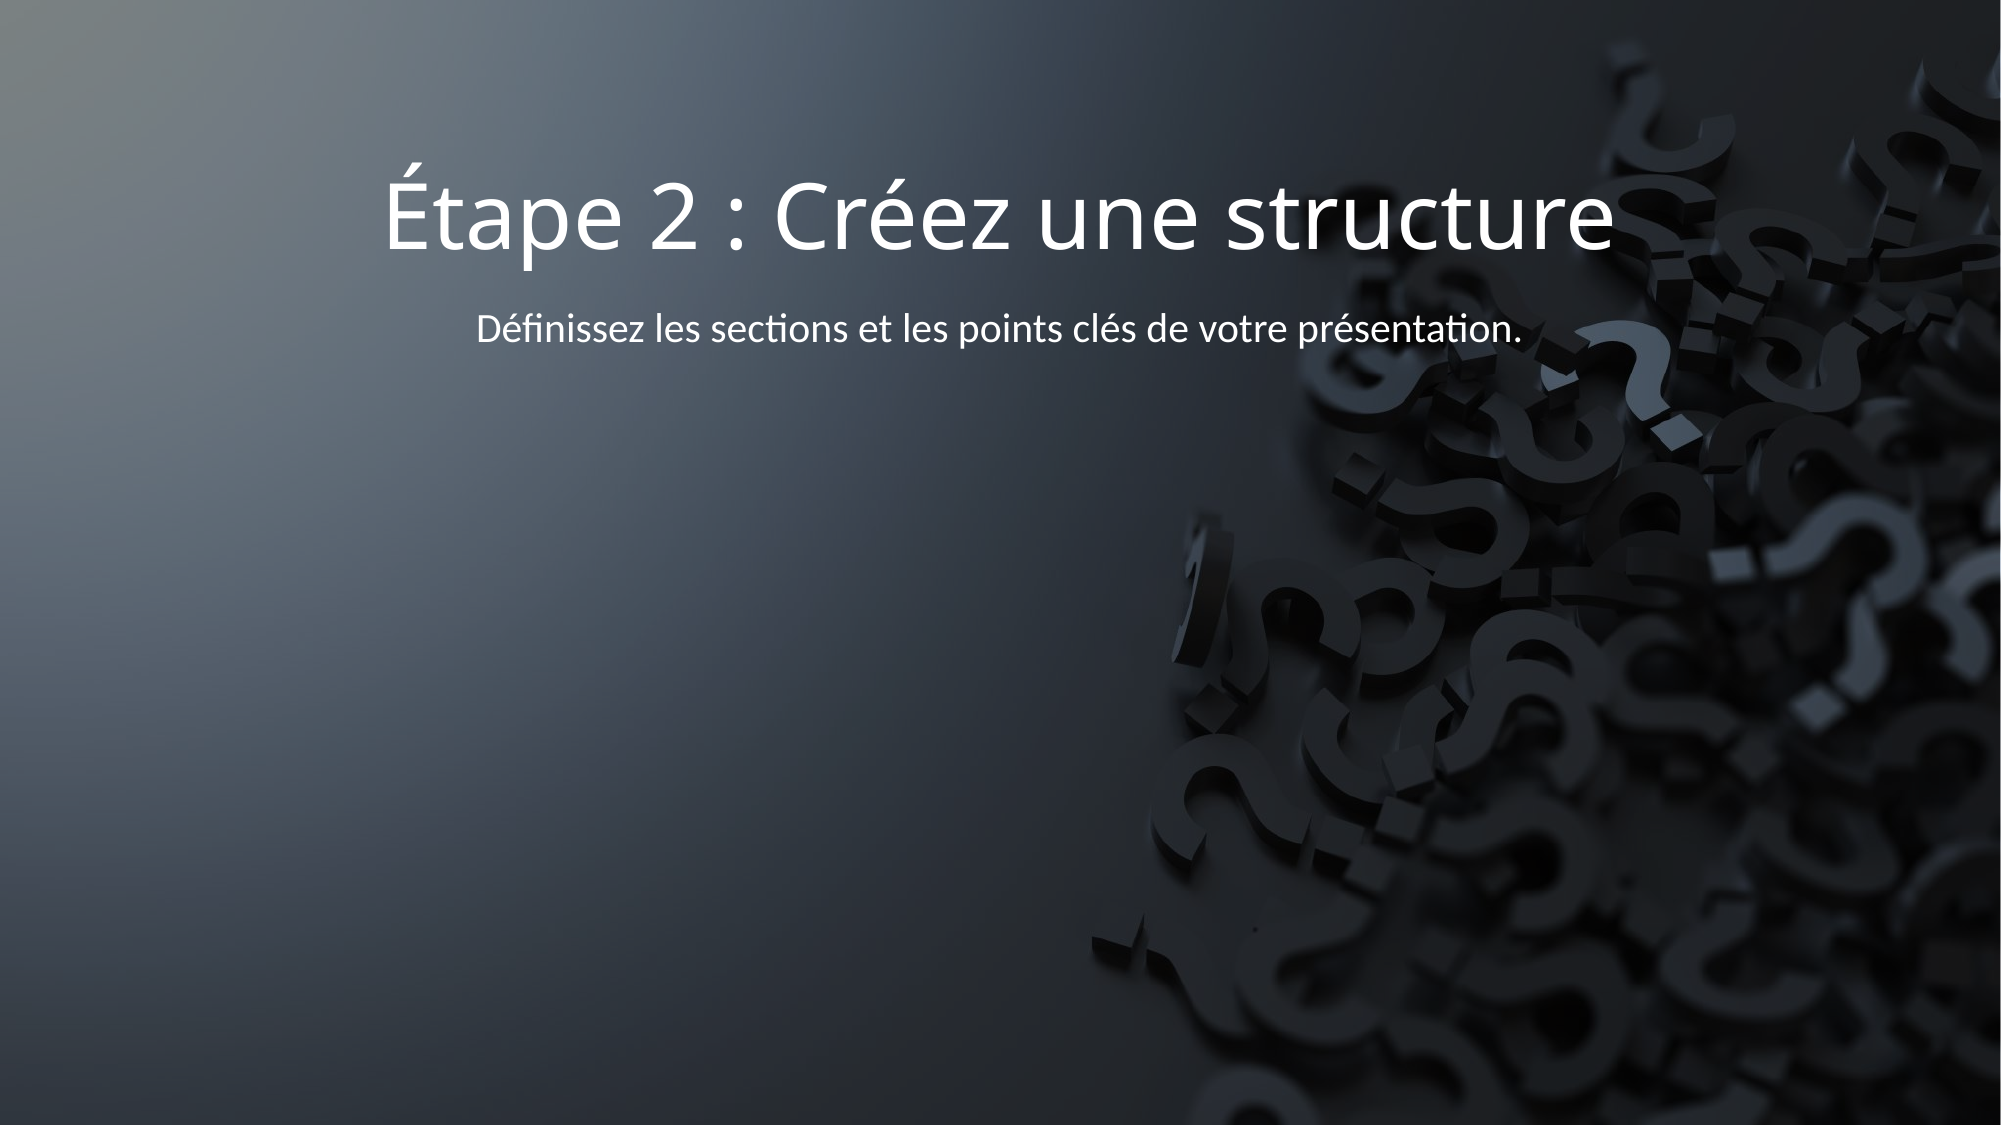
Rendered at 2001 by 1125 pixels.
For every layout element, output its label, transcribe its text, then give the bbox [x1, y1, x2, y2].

picture [0, 0, 2000, 1125]
list Définissez les sections et les points clés de votre présentation. [137, 682, 1863, 863]
title Étape 2 : Créez une structure [137, 184, 1863, 660]
